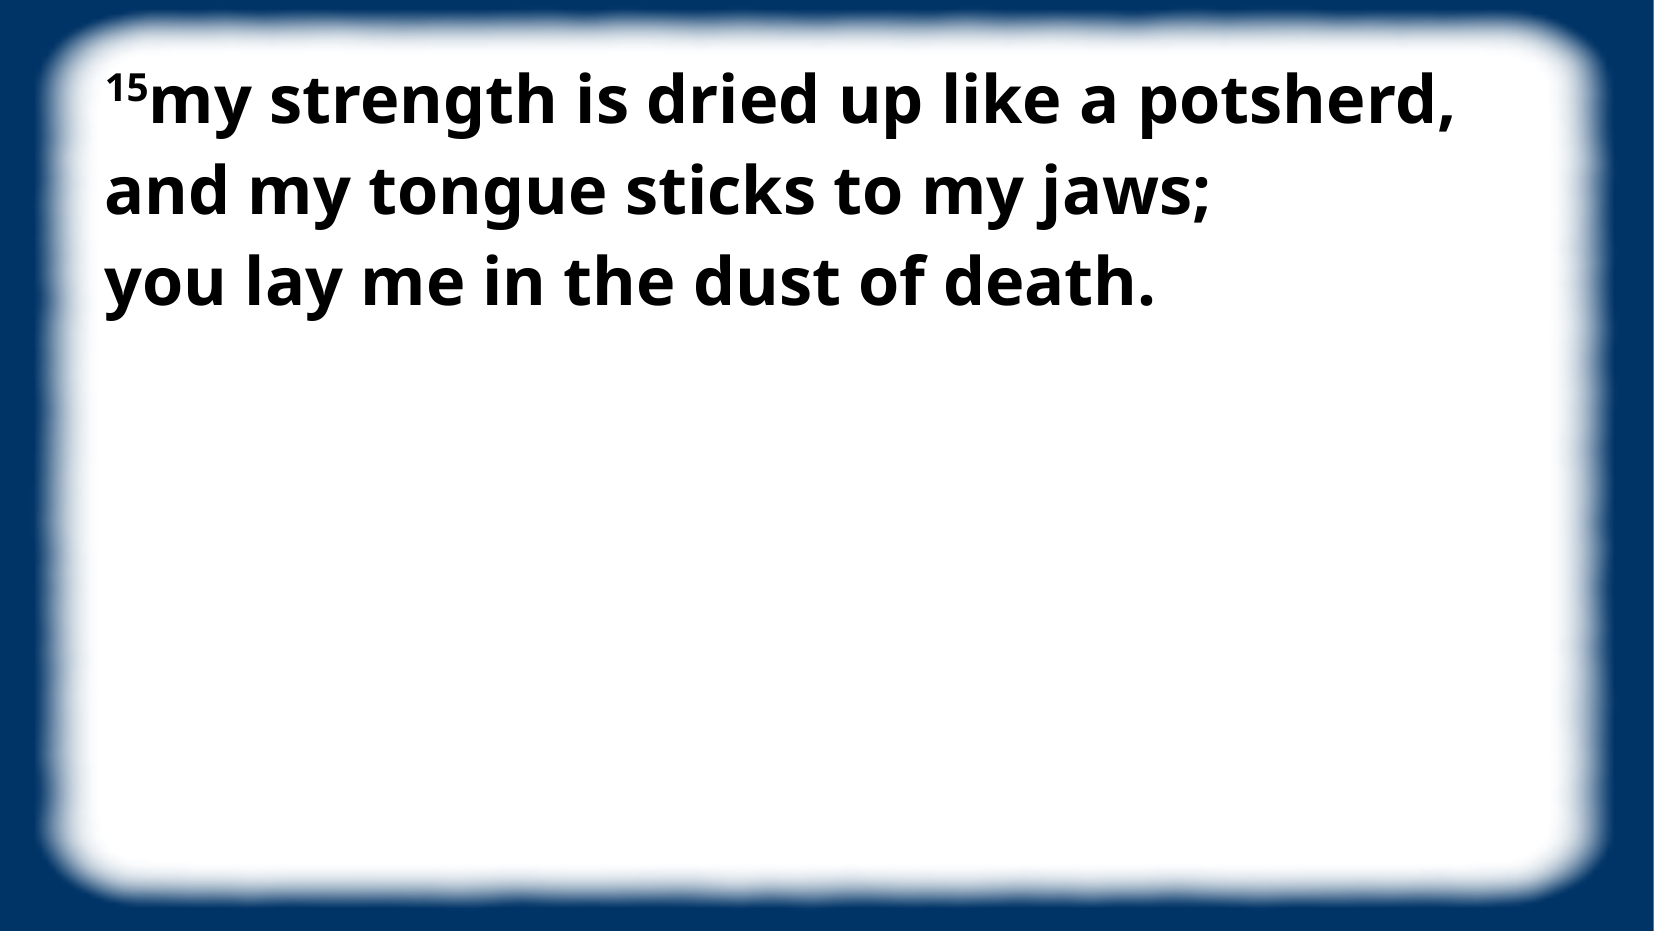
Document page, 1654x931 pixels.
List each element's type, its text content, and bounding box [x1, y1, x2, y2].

text_box 15my strength is dried up like a potsherd, and my tongue sticks to my jaws; you lay me in the dust of death. [90, 45, 1561, 327]
picture [0, 0, 1654, 931]
